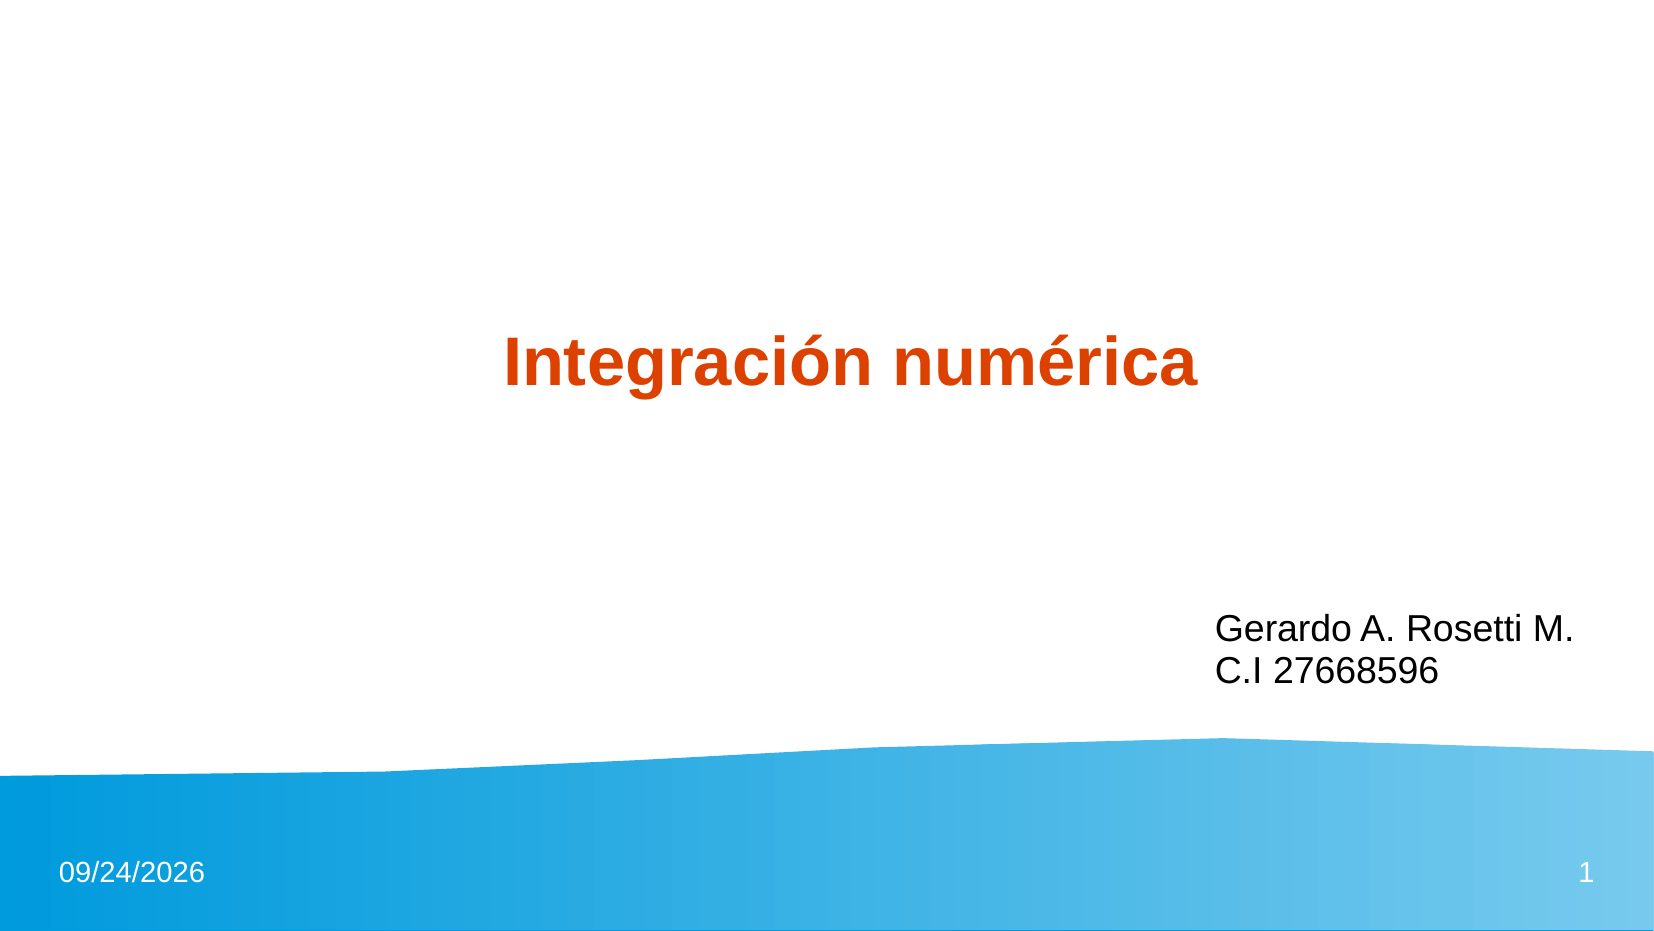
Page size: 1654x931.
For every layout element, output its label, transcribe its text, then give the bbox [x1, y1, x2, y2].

text_box Gerardo A. Rosetti M. C.I 27668596 [1200, 600, 1613, 741]
title Integración numérica [112, 272, 1589, 451]
